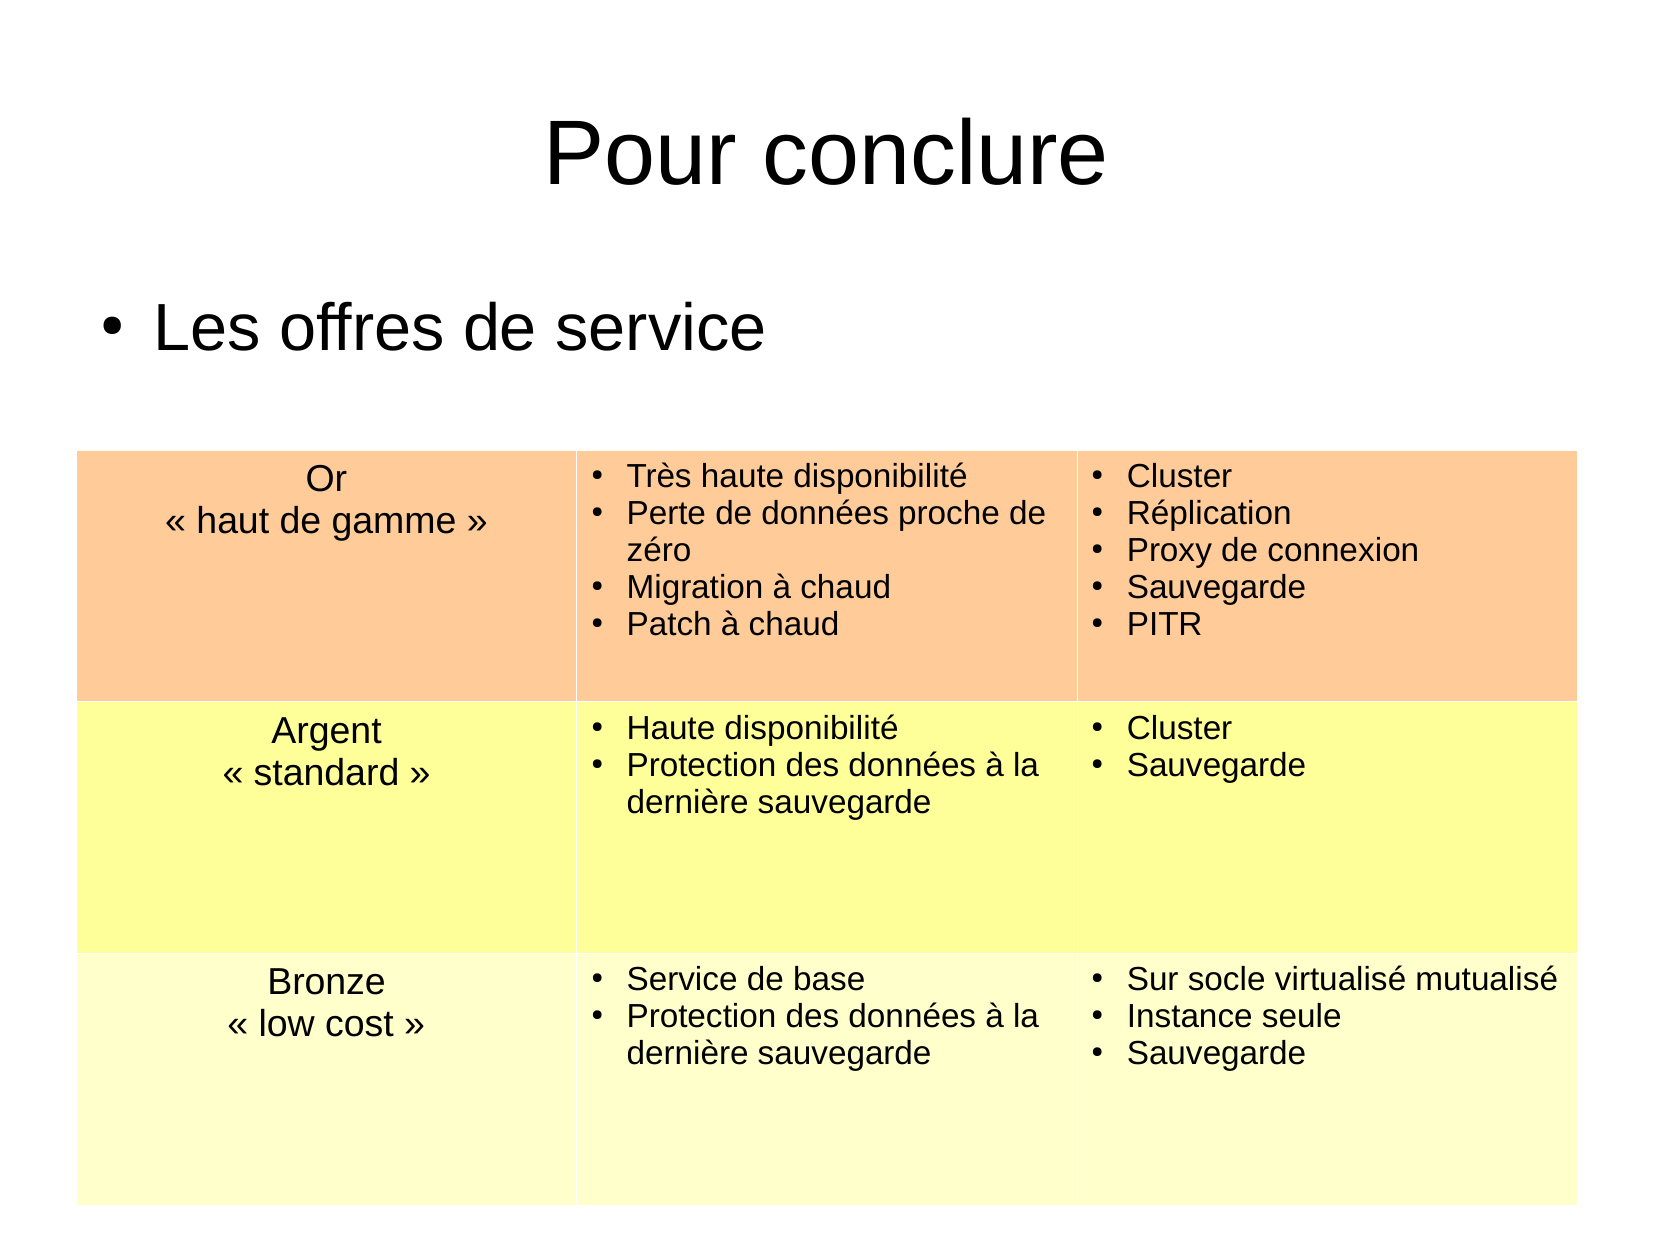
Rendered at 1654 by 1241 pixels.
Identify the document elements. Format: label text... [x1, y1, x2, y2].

table_cell Bronze « low cost » [77, 954, 576, 1205]
table_cell Sur socle virtualisé mutualisé Instance seule Sauvegarde [1078, 954, 1577, 1205]
table_header Cluster Réplication Proxy de connexion Sauvegarde PITR [1078, 451, 1577, 701]
list Les offres de service [82, 290, 1571, 450]
table_cell Haute disponibilité Protection des données à la dernière sauvegarde [577, 702, 1077, 953]
table_cell Service de base Protection des données à la dernière sauvegarde [577, 954, 1077, 1205]
table_cell Cluster Sauvegarde [1078, 702, 1577, 953]
table_cell Argent « standard » [77, 702, 576, 953]
table_header Très haute disponibilité Perte de données proche de zéro Migration à chaud Patch à chaud [577, 451, 1077, 701]
title Pour conclure [82, 49, 1571, 257]
table_header Or « haut de gamme » [77, 451, 576, 701]
